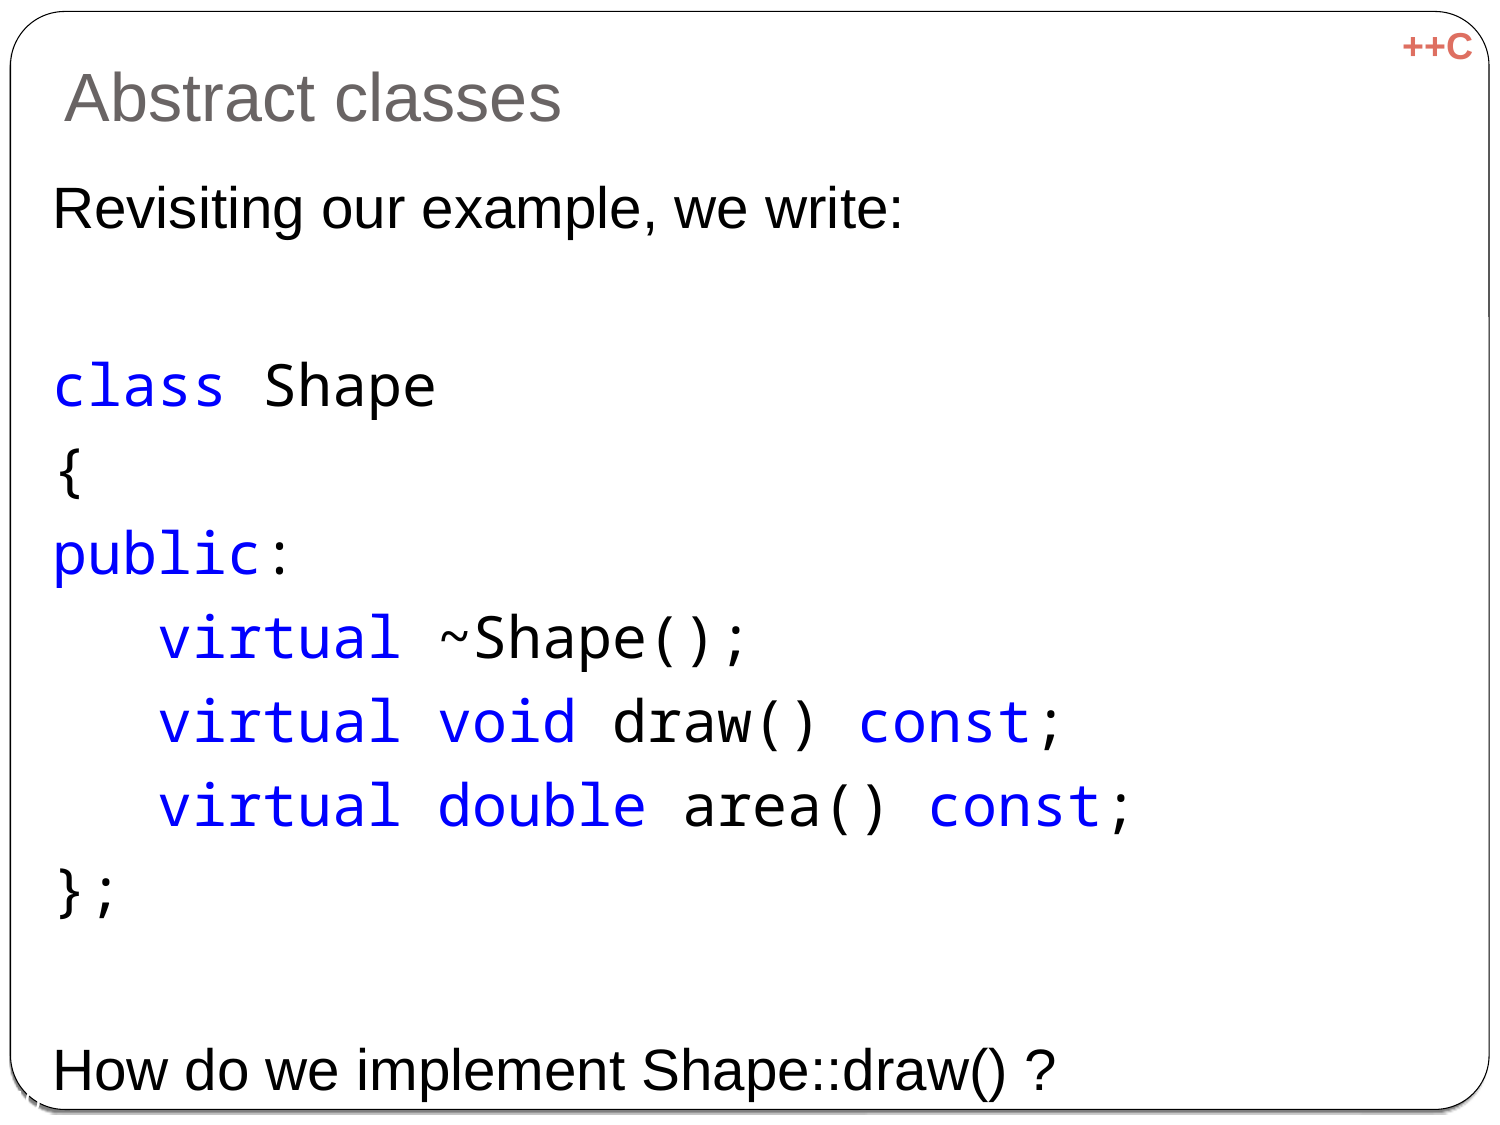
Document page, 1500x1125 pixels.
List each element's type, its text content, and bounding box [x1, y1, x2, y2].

list Revisiting our example, we write: class Shape { public: virtual ~Shape(); virtual void draw() const; virtual double area() const; }; How do we implement Shape::draw() ? [37, 162, 1463, 1088]
title Abstract classes [50, 45, 1450, 150]
slide_number <number> [0, 1074, 50, 1125]
